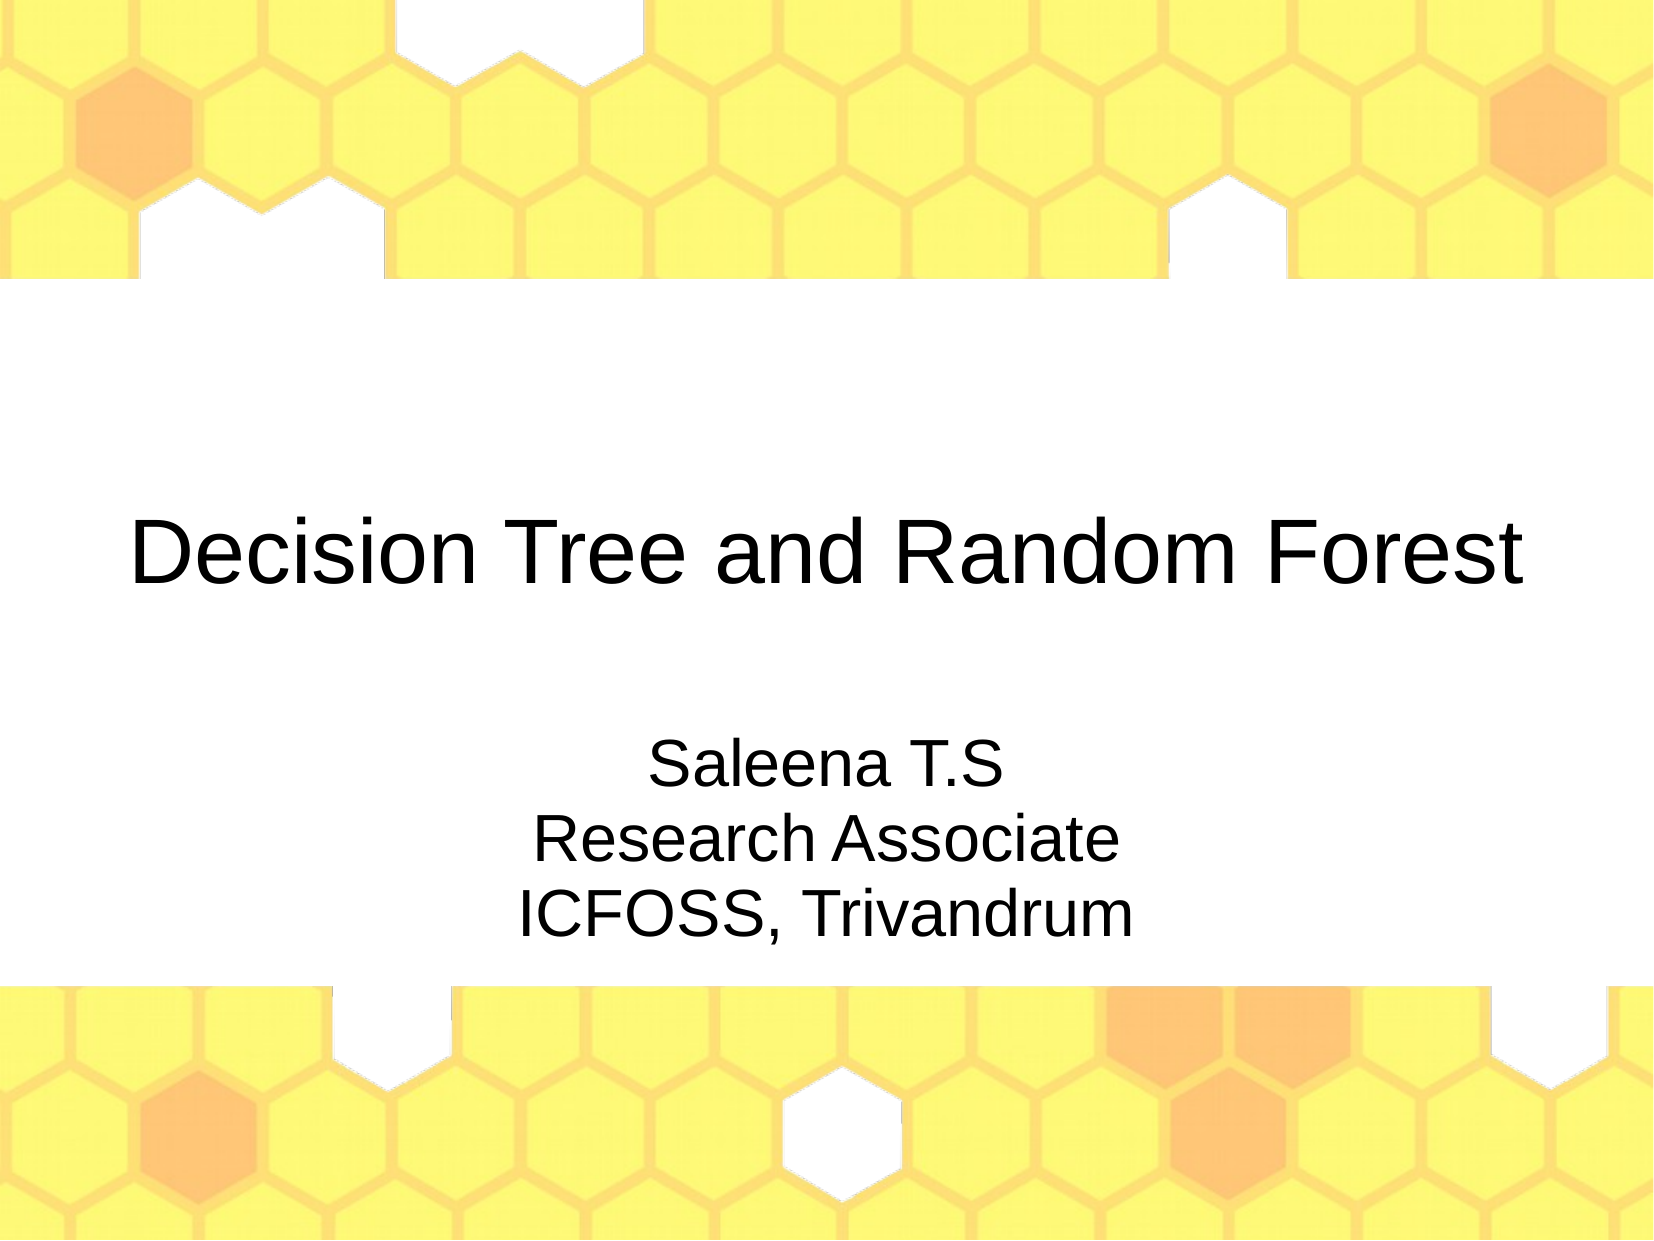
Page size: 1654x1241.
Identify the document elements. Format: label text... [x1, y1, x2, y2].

title Decision Tree and Random Forest [82, 418, 1571, 686]
picture [0, 0, 1654, 279]
picture [0, 986, 1654, 1240]
subtitle Saleena T.S Research Associate ICFOSS, Trivandrum [82, 726, 1571, 951]
